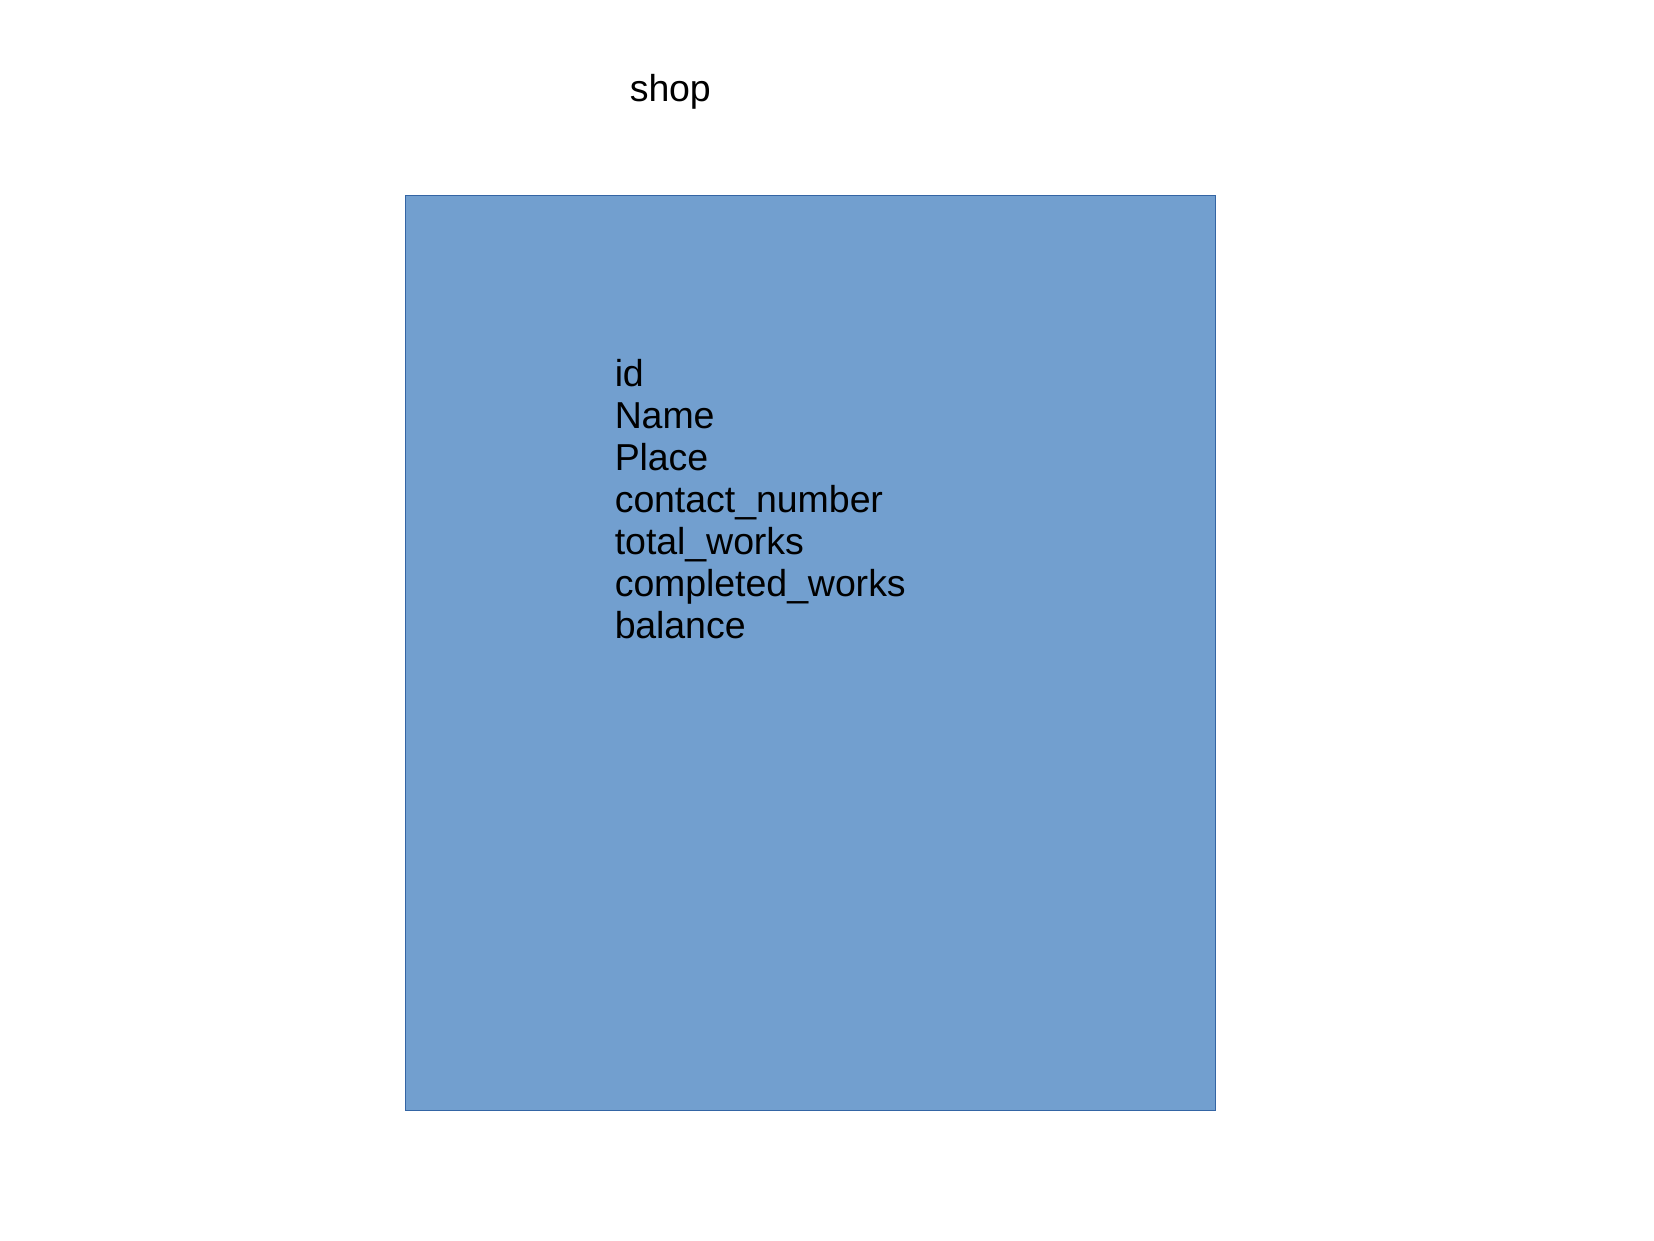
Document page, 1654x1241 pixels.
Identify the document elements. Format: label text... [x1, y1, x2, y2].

text_box [405, 195, 1216, 1111]
text_box id Name Place contact_number total_works completed_works balance [600, 345, 921, 696]
text_box shop [615, 60, 726, 117]
